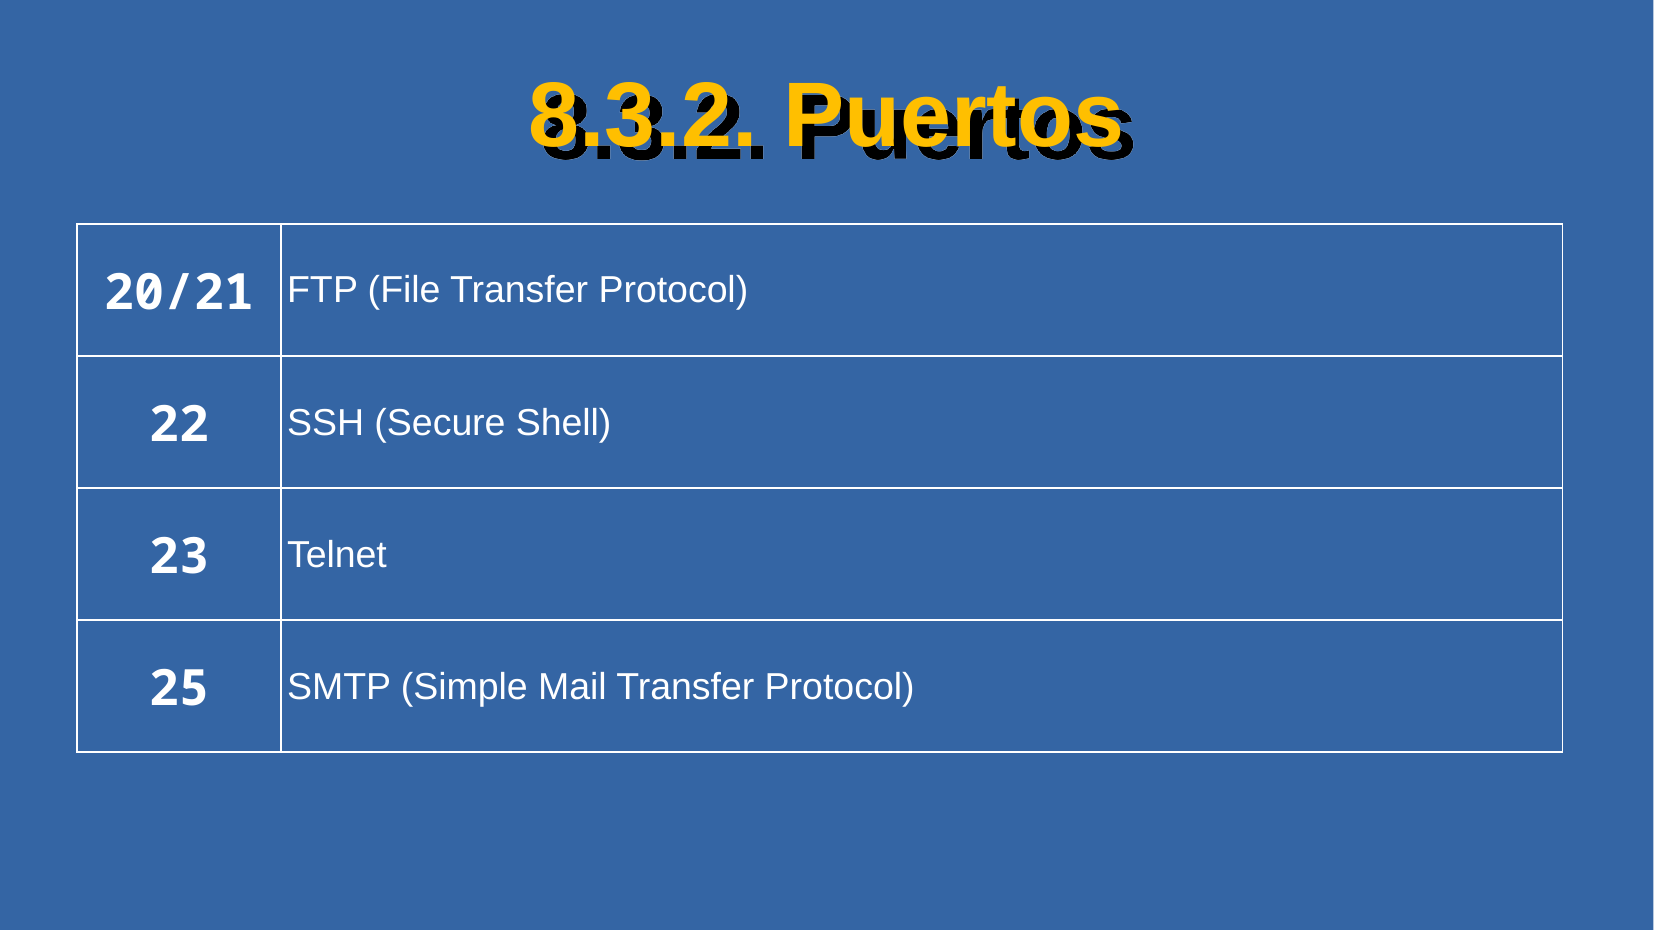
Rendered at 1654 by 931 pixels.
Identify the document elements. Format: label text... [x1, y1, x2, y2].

table_cell 25 [78, 621, 280, 751]
table_cell 23 [78, 489, 280, 619]
table_header 20/21 [78, 225, 280, 355]
table_cell 22 [78, 357, 280, 487]
table_cell SMTP (Simple Mail Transfer Protocol) [282, 621, 1562, 751]
table_cell SSH (Secure Shell) [282, 357, 1562, 487]
title 8.3.2. Puertos [82, 37, 1571, 193]
table_header FTP (File Transfer Protocol) [282, 225, 1562, 355]
table_cell Telnet [282, 489, 1562, 619]
